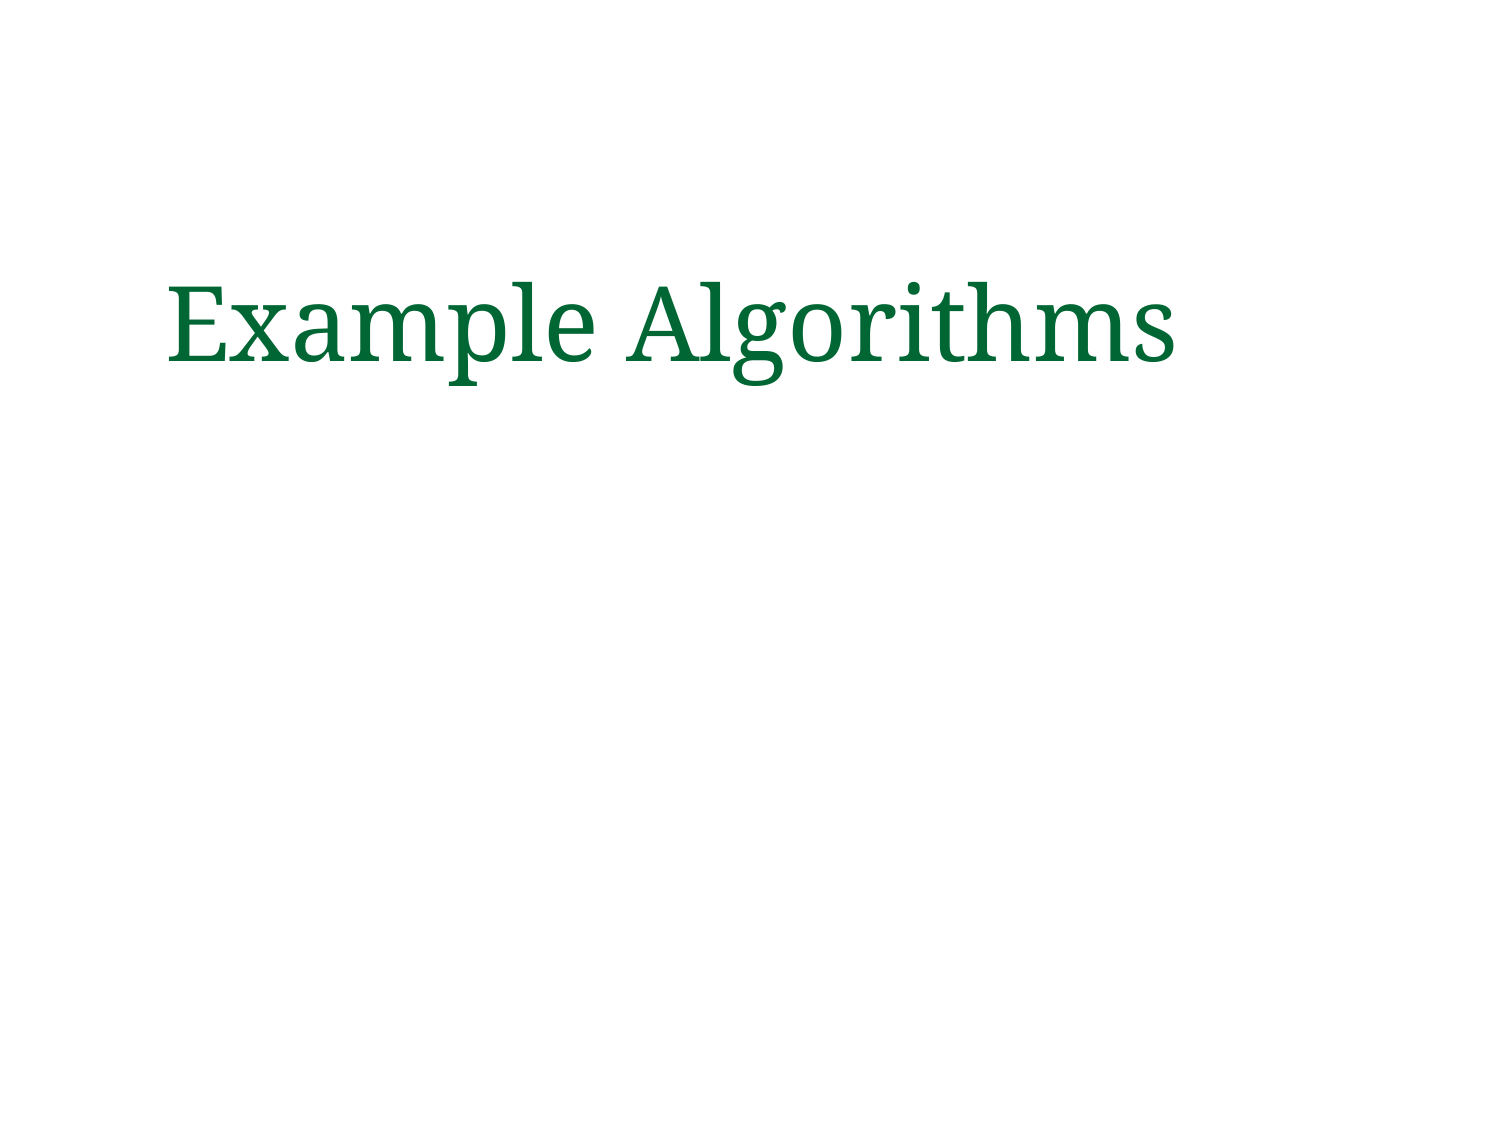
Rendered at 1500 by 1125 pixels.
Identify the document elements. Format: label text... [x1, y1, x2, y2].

title Example Algorithms [150, 249, 1401, 538]
